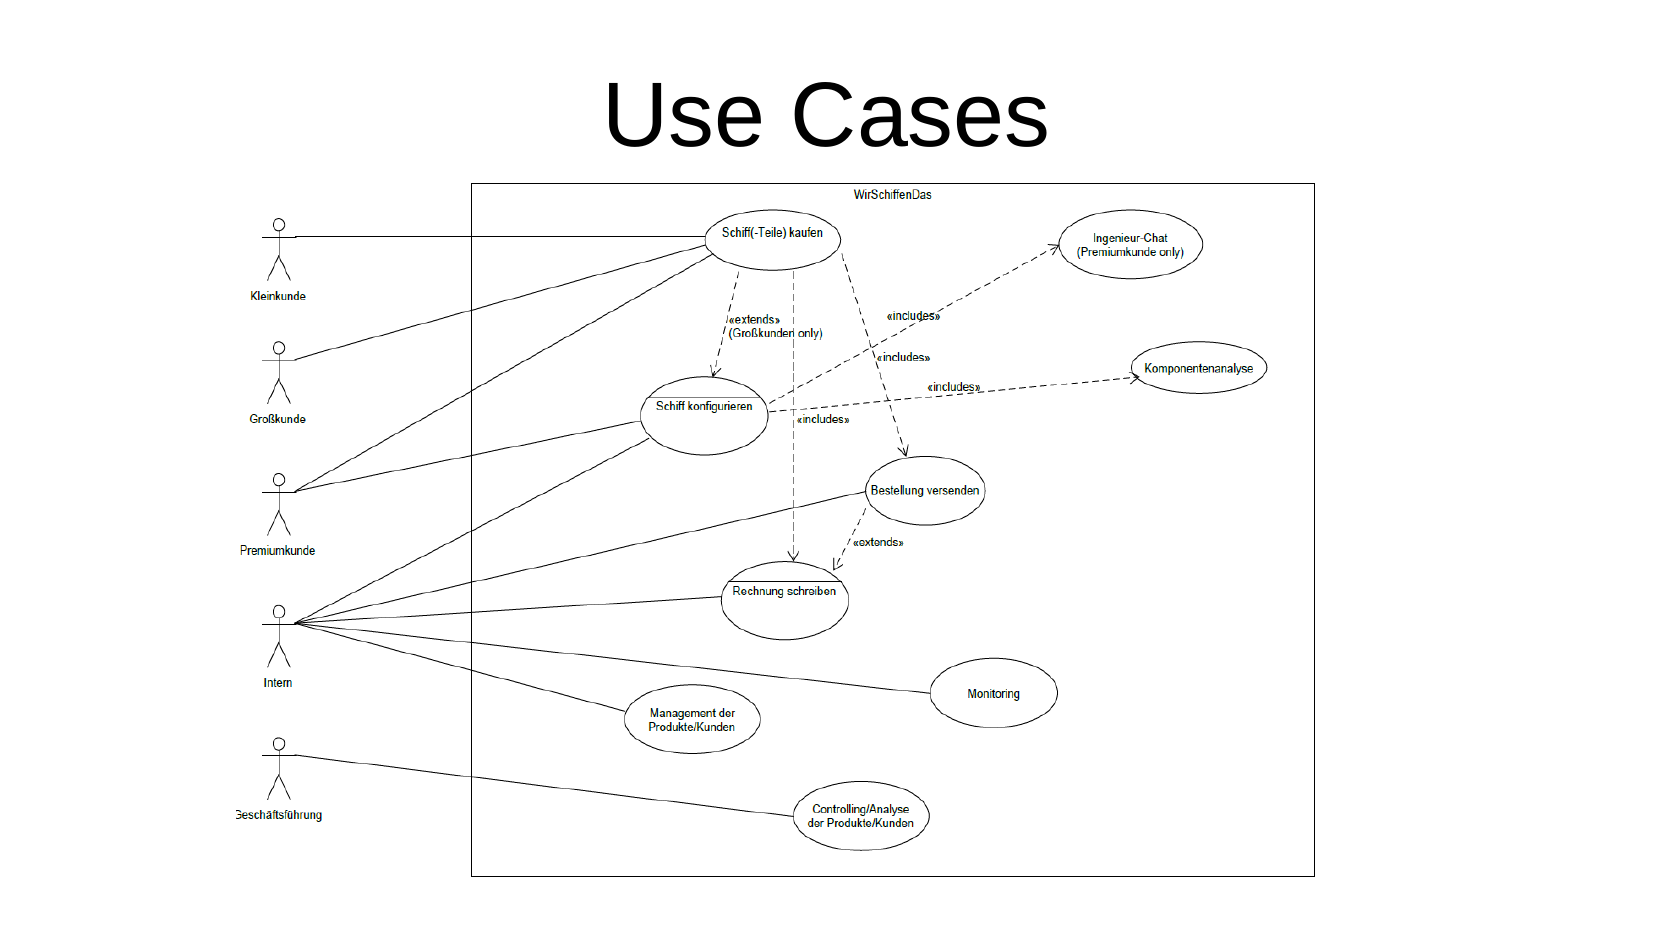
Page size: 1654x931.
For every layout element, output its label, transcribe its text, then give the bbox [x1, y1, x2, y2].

picture [236, 165, 1329, 886]
title Use Cases [82, 37, 1571, 193]
